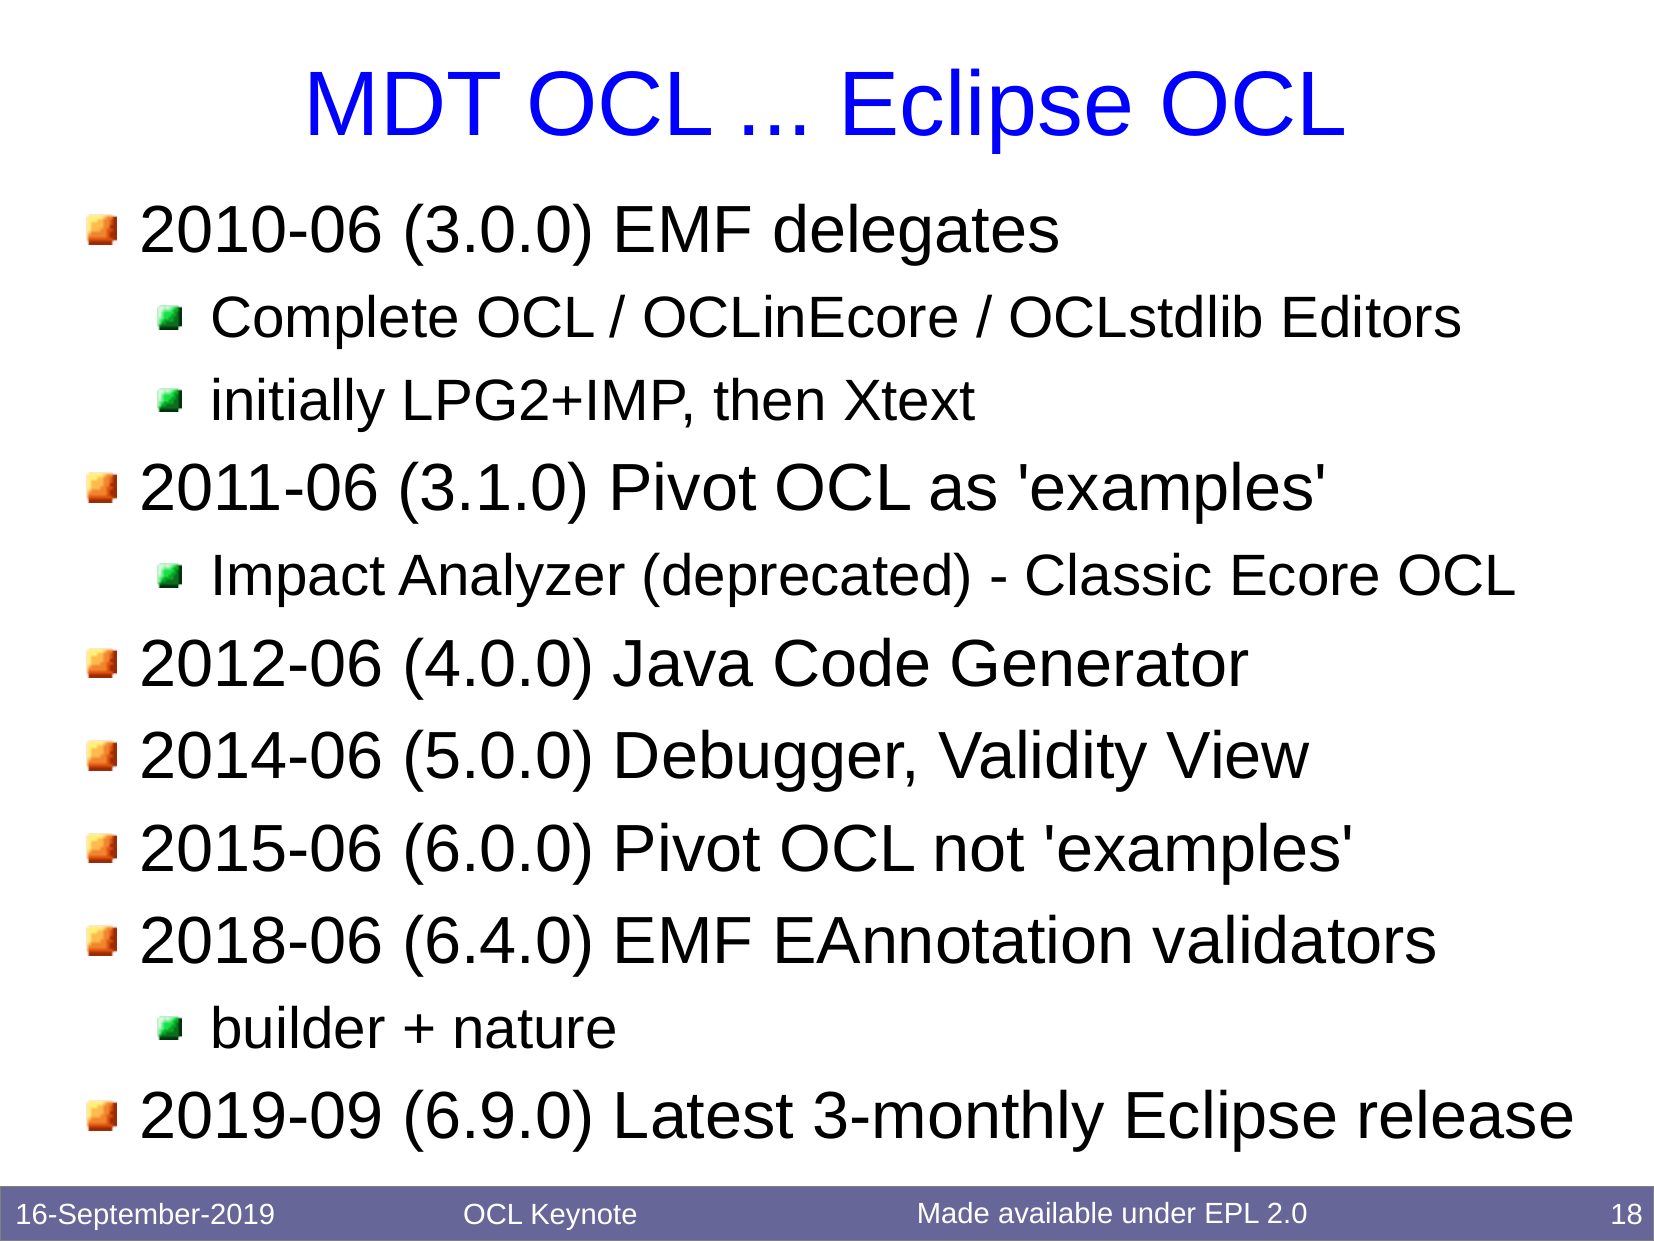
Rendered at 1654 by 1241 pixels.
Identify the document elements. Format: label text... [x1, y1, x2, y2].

list 2010-06 (3.0.0) EMF delegates Complete OCL / OCLinEcore / OCLstdlib Editors initially LPG2+IMP, then Xtext 2011-06 (3.1.0) Pivot OCL as 'examples' Impact Analyzer (deprecated) - Classic Ecore OCL 2012-06 (4.0.0) Java Code Generator 2014-06 (5.0.0) Debugger, Validity View 2015-06 (6.0.0) Pivot OCL not 'examples' 2018-06 (6.4.0) EMF EAnnotation validators builder + nature 2019-09 (6.9.0) Latest 3-monthly Eclipse release [68, 192, 1585, 1204]
title MDT OCL ... Eclipse OCL [82, 49, 1571, 158]
